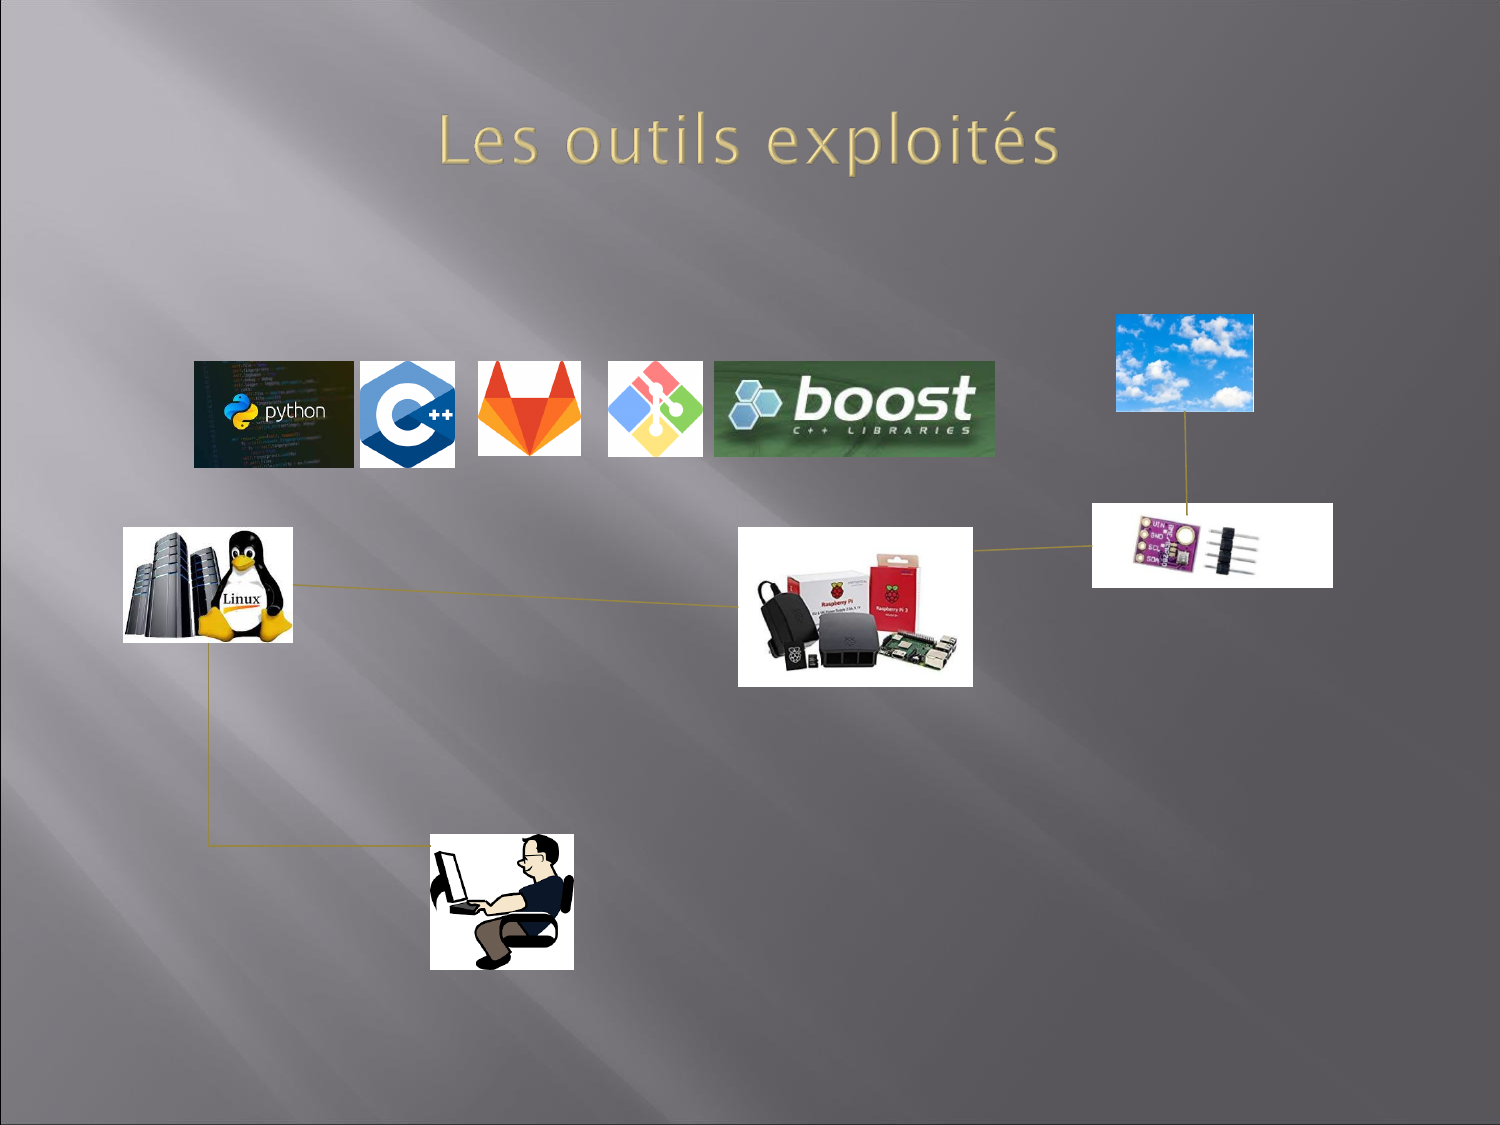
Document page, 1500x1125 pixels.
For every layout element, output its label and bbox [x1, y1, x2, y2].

list [75, 262, 1426, 1035]
picture [0, 0, 1500, 1125]
